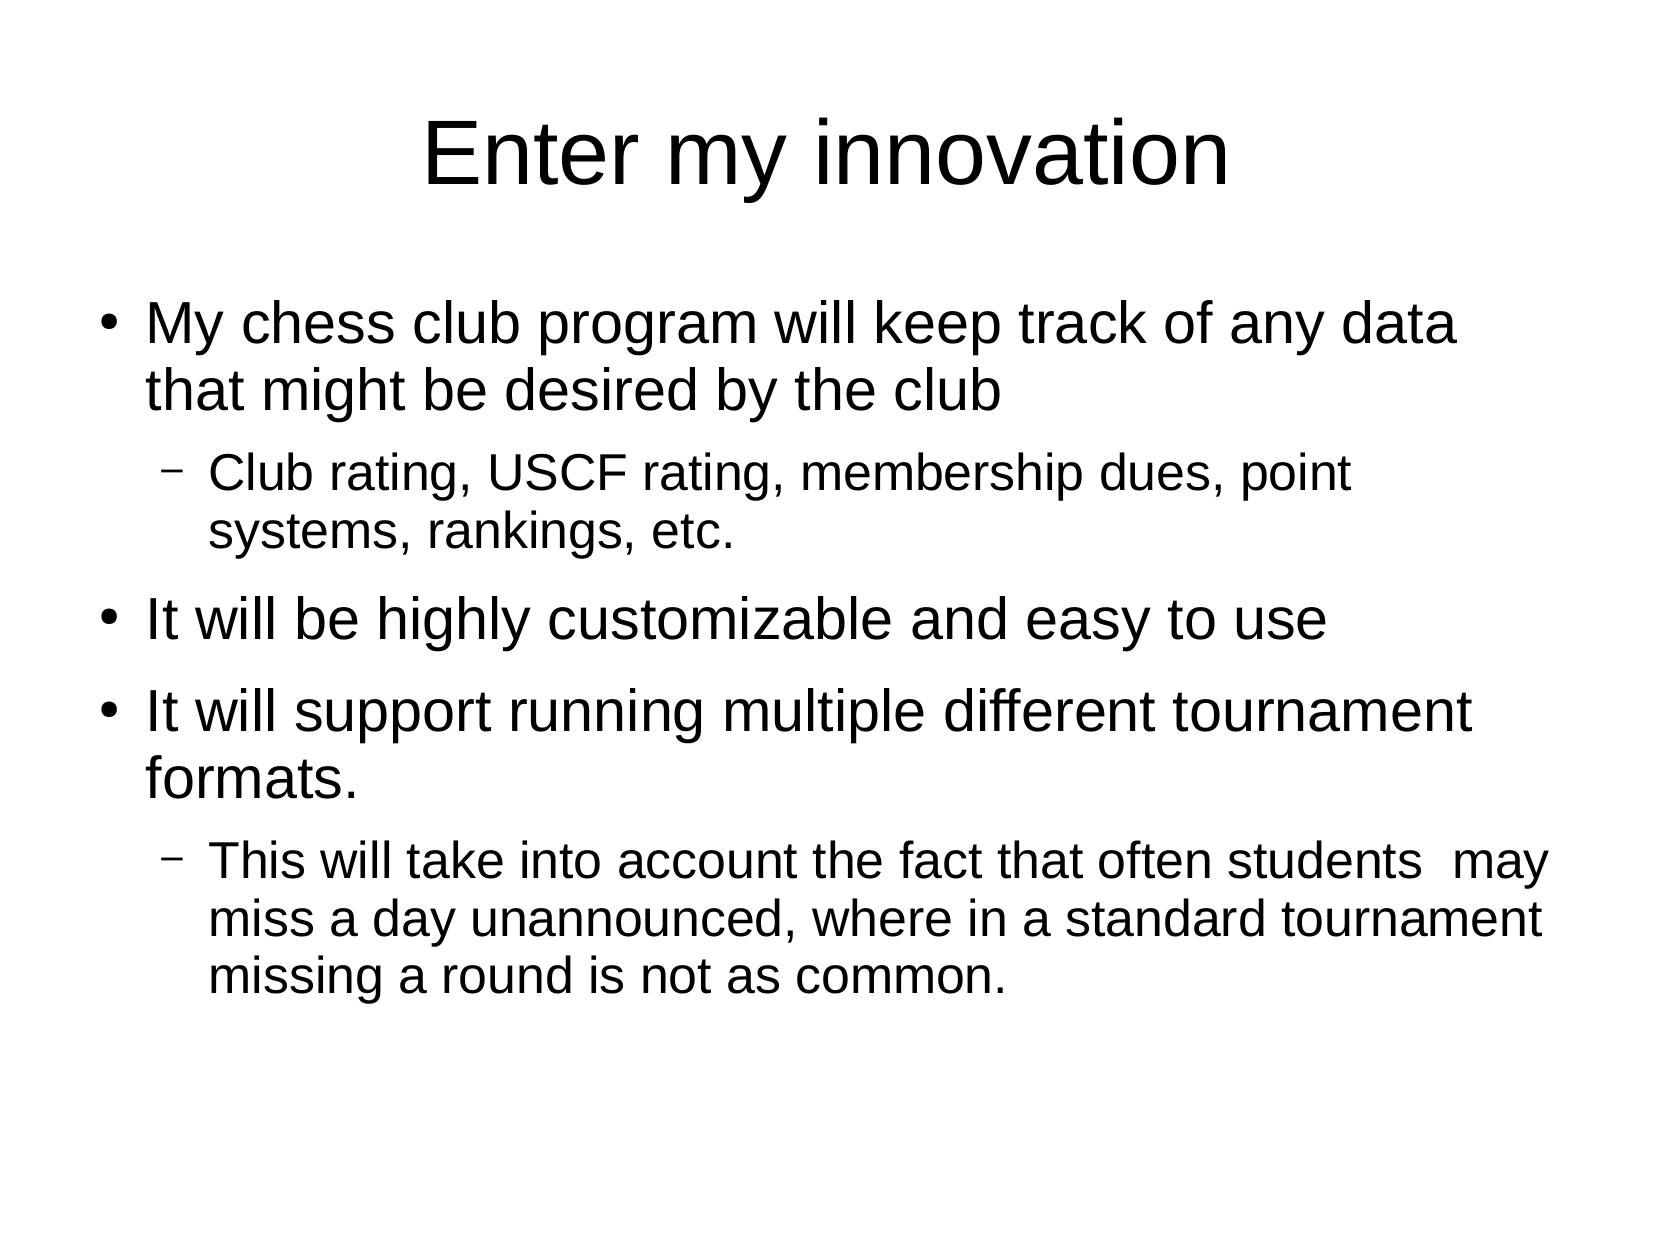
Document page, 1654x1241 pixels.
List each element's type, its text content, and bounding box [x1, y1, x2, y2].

list My chess club program will keep track of any data that might be desired by the club Club rating, USCF rating, membership dues, point systems, rankings, etc. It will be highly customizable and easy to use It will support running multiple different tournament formats. This will take into account the fact that often students may miss a day unannounced, where in a standard tournament missing a round is not as common. [82, 290, 1571, 1010]
title Enter my innovation [82, 49, 1571, 257]
